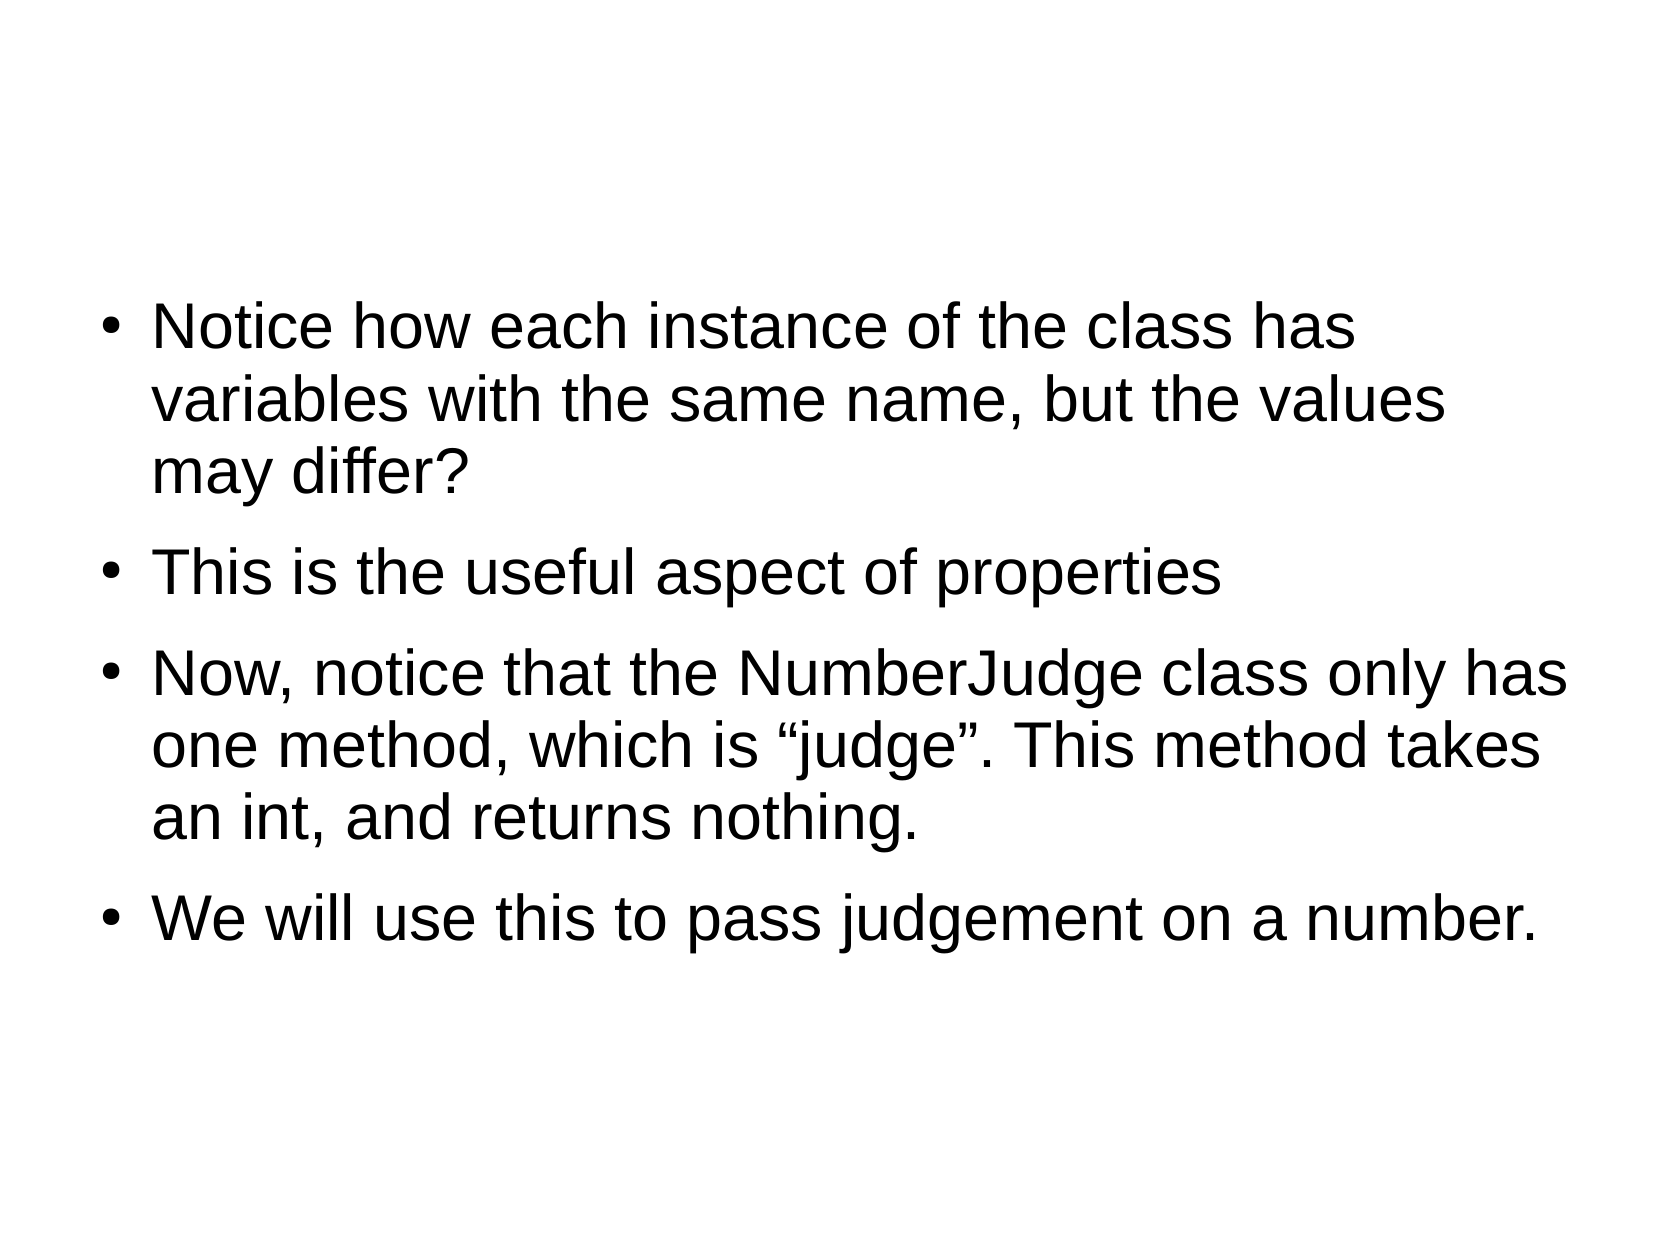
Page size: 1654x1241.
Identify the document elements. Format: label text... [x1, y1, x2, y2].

list Notice how each instance of the class has variables with the same name, but the values may differ? This is the useful aspect of properties Now, notice that the NumberJudge class only has one method, which is “judge”. This method takes an int, and returns nothing. We will use this to pass judgement on a number. [82, 290, 1571, 1010]
